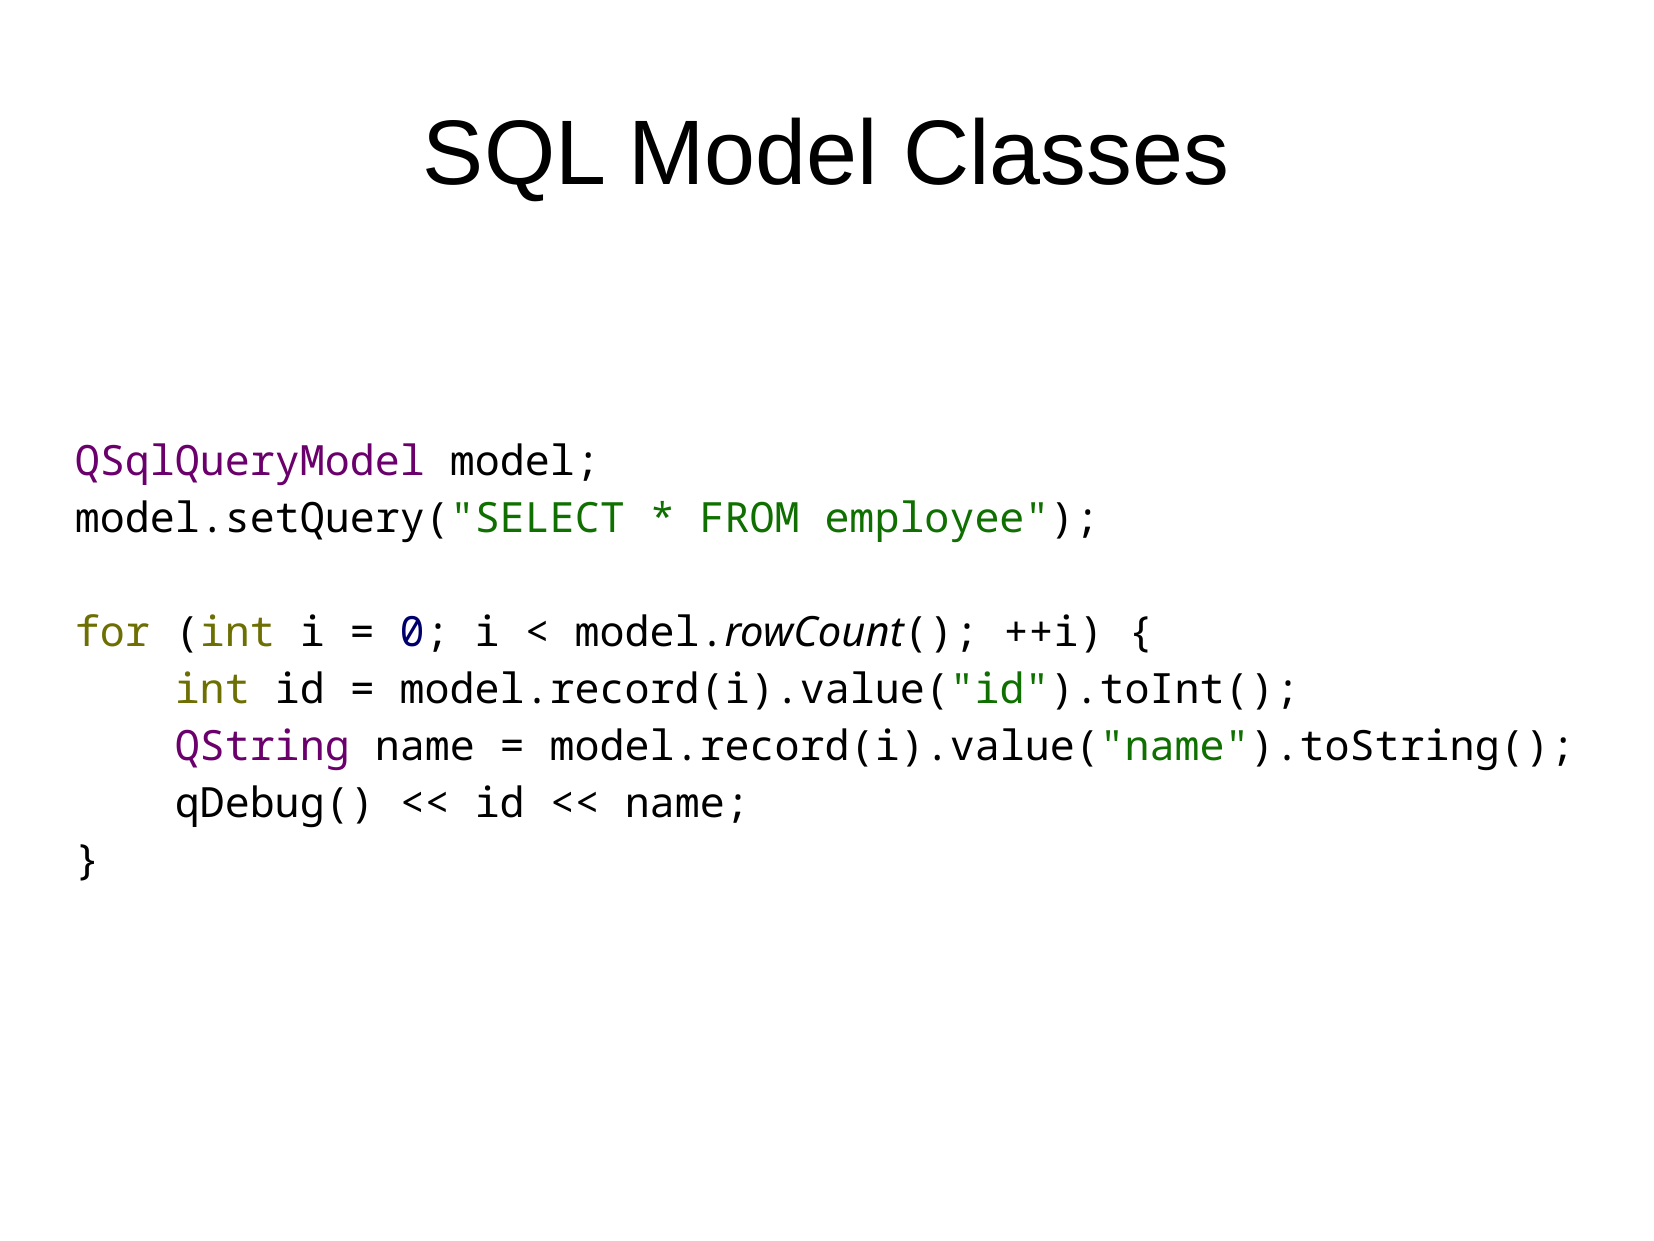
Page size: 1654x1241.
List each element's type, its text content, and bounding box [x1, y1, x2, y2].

text_box QSqlQueryModel model; model.setQuery("SELECT * FROM employee"); for (int i = 0; i < model.rowCount(); ++i) { int id = model.record(i).value("id").toInt(); QString name = model.record(i).value("name").toString(); qDebug() << id << name; } [60, 423, 1618, 818]
title SQL Model Classes [82, 49, 1571, 257]
